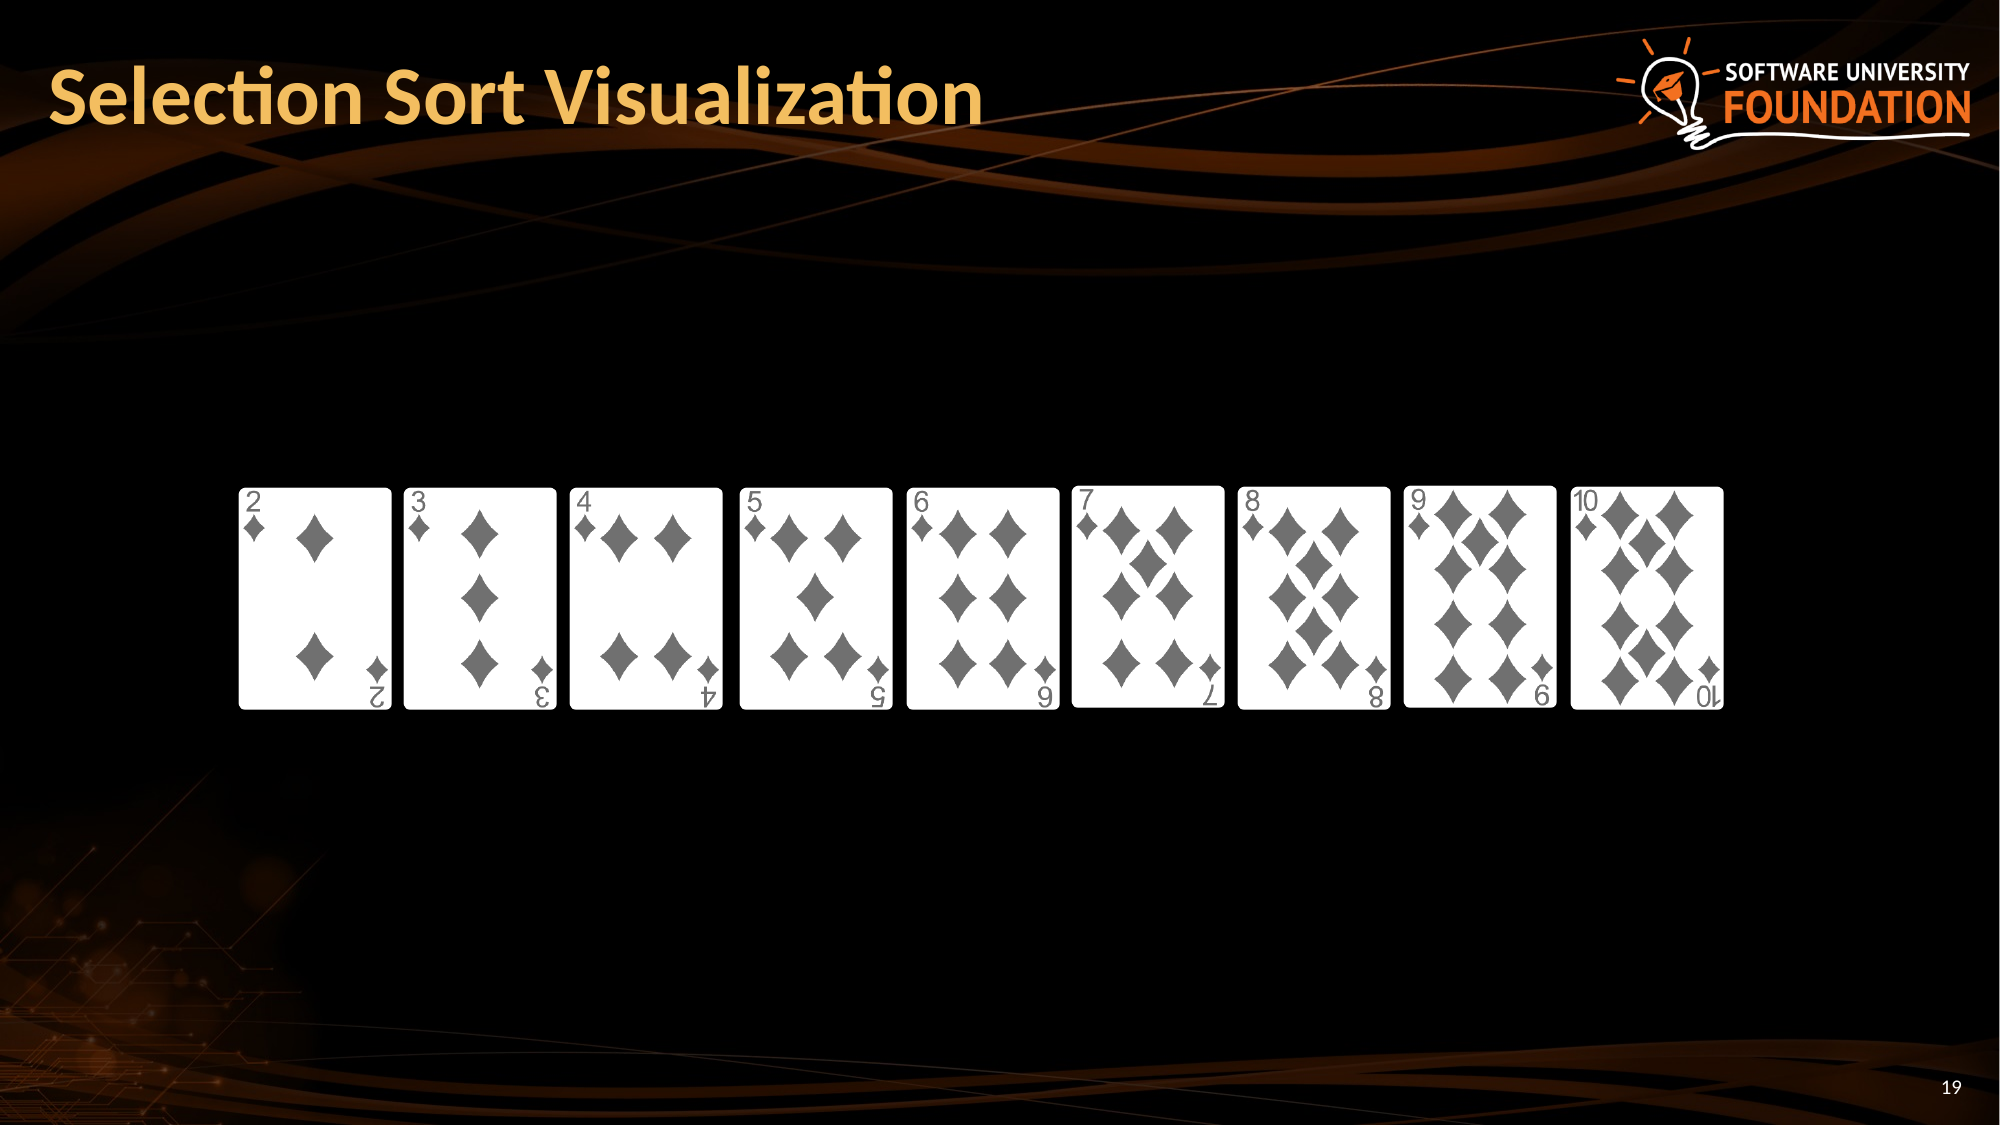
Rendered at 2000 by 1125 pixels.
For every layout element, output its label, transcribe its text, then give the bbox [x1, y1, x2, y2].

title Selection Sort Visualization [30, 6, 1602, 189]
slide_number <number> [1897, 1070, 1968, 1103]
picture [0, 0, 2000, 1125]
